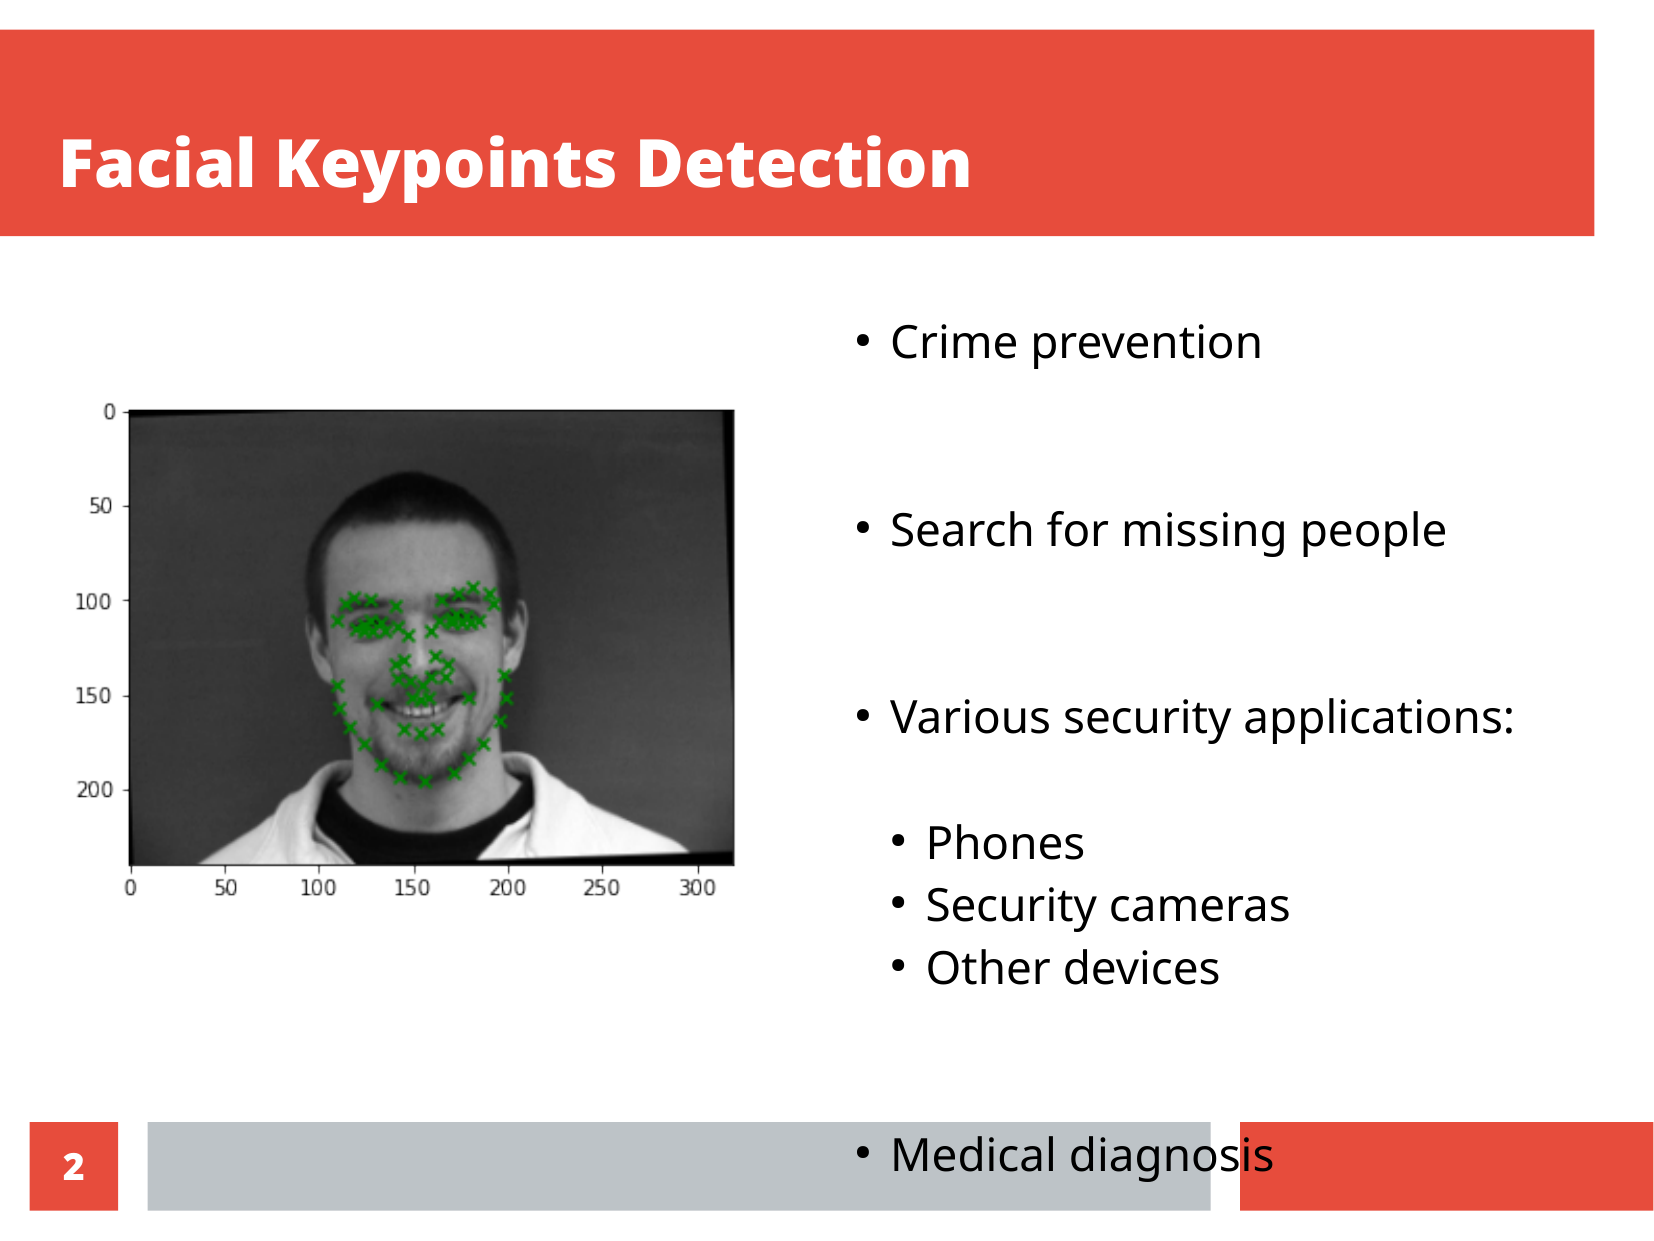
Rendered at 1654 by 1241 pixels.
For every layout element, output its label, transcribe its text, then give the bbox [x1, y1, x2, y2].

text_box Crime prevention Search for missing people Various security applications: Phones Security cameras Other devices Medical diagnosis [840, 302, 1546, 1117]
picture [60, 389, 748, 916]
title Facial Keypoints Detection [59, 59, 1595, 207]
